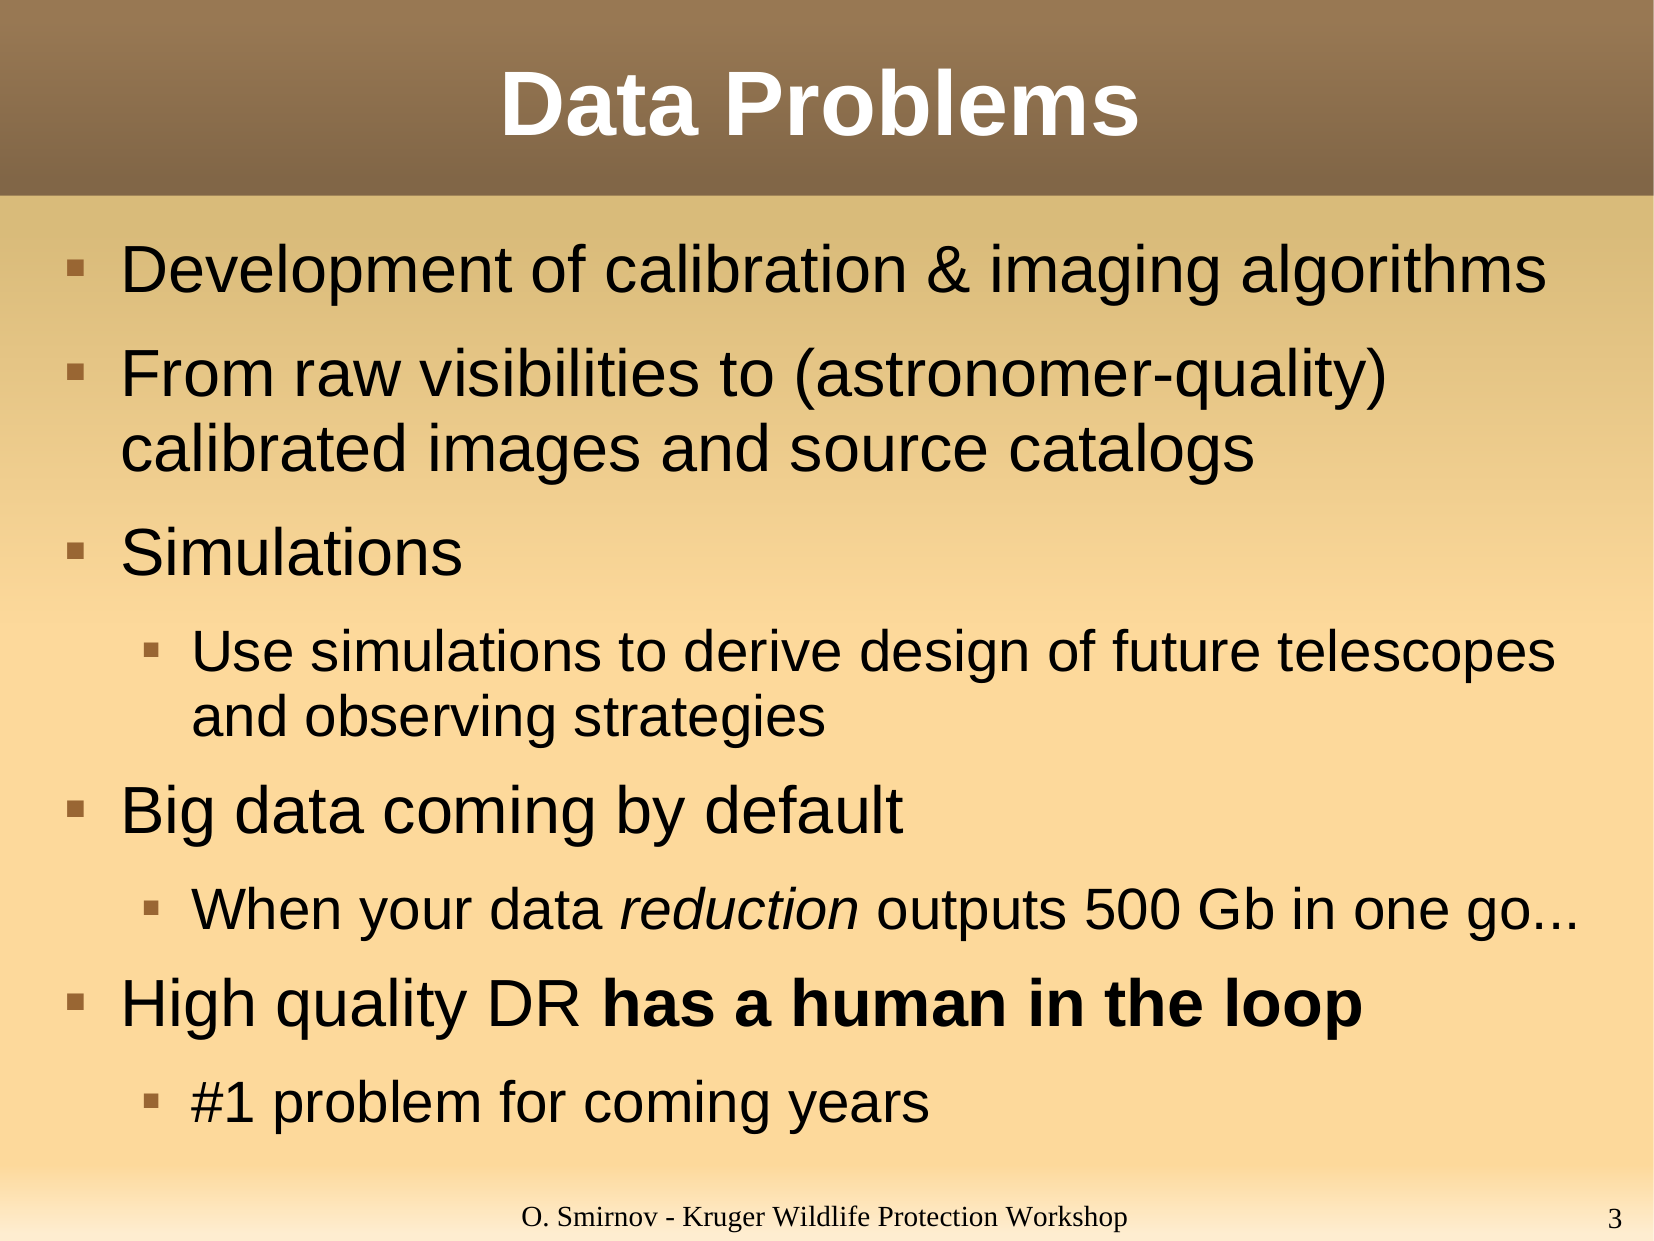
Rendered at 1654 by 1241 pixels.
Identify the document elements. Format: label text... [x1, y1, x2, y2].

picture [0, 0, 1654, 1241]
title Data Problems [76, 0, 1565, 208]
list Development of calibration & imaging algorithms From raw visibilities to (astronomer-quality) calibrated images and source catalogs Simulations Use simulations to derive design of future telescopes and observing strategies Big data coming by default When your data reduction outputs 500 Gb in one go... High quality DR has a human in the loop #1 problem for coming years [49, 231, 1613, 1163]
